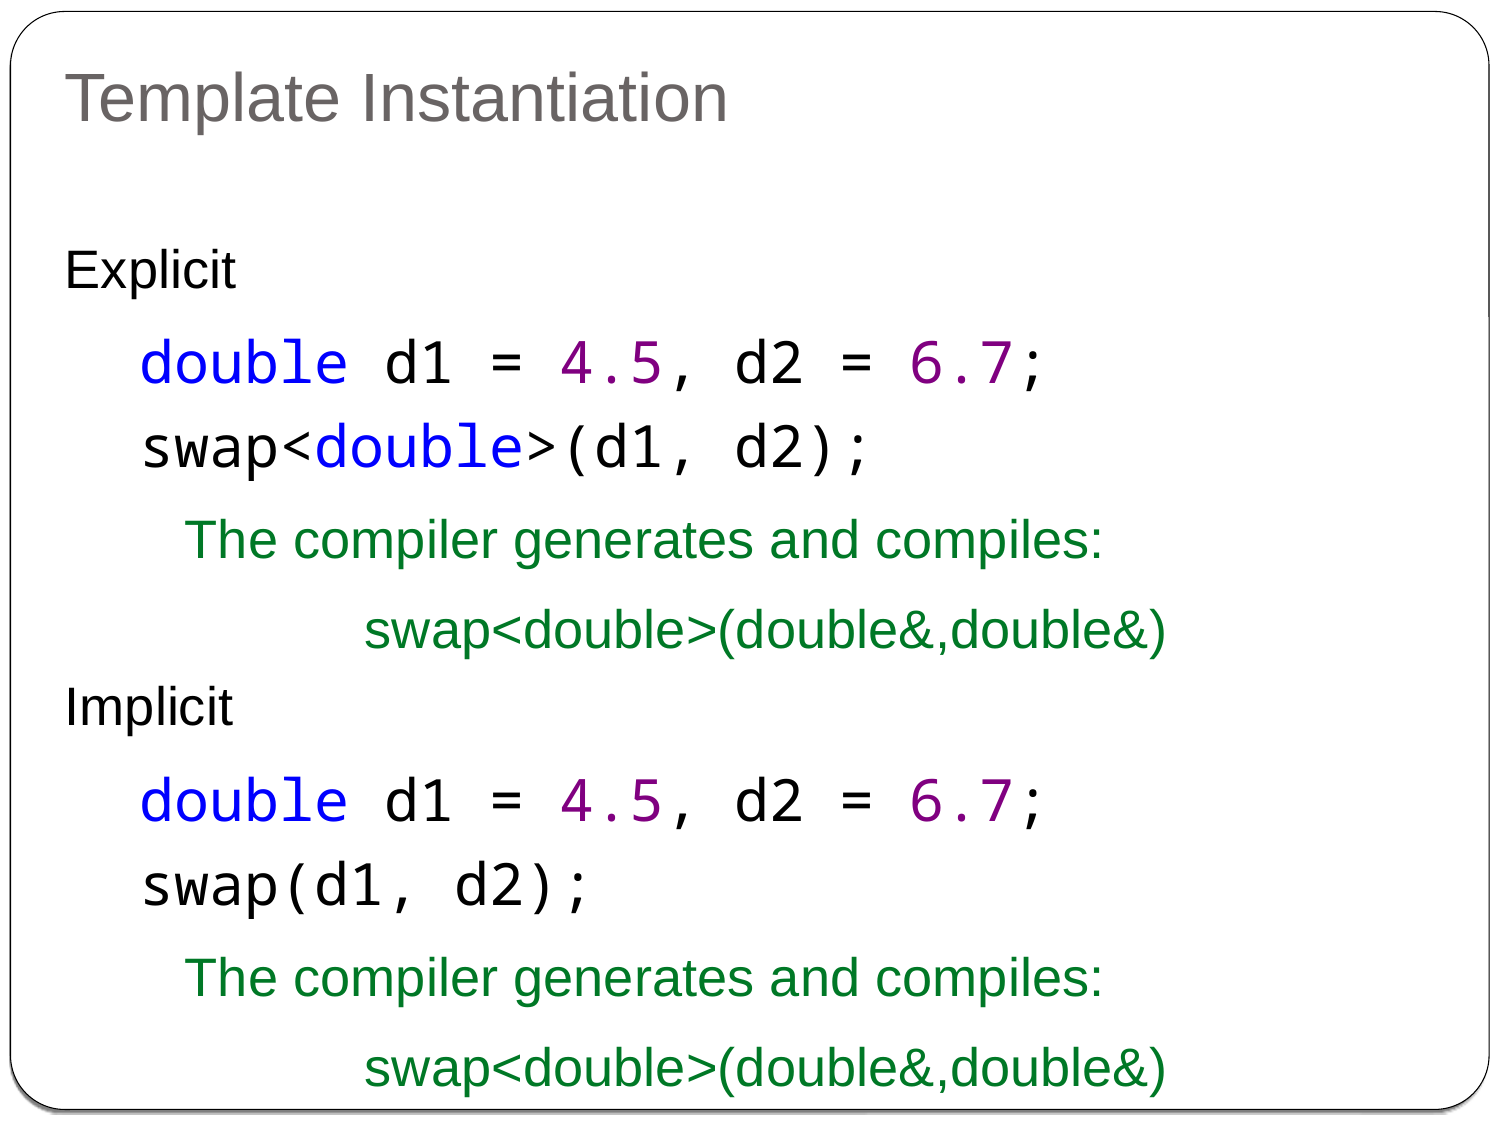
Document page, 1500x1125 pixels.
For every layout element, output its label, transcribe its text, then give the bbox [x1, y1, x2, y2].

title Template Instantiation [50, 45, 1450, 150]
list Explicit double d1 = 4.5, d2 = 6.7; swap<double>(d1, d2); The compiler generates and compiles: swap<double>(double&,double&) Implicit double d1 = 4.5, d2 = 6.7; swap(d1, d2); The compiler generates and compiles: swap<double>(double&,double&) [50, 150, 1450, 1088]
